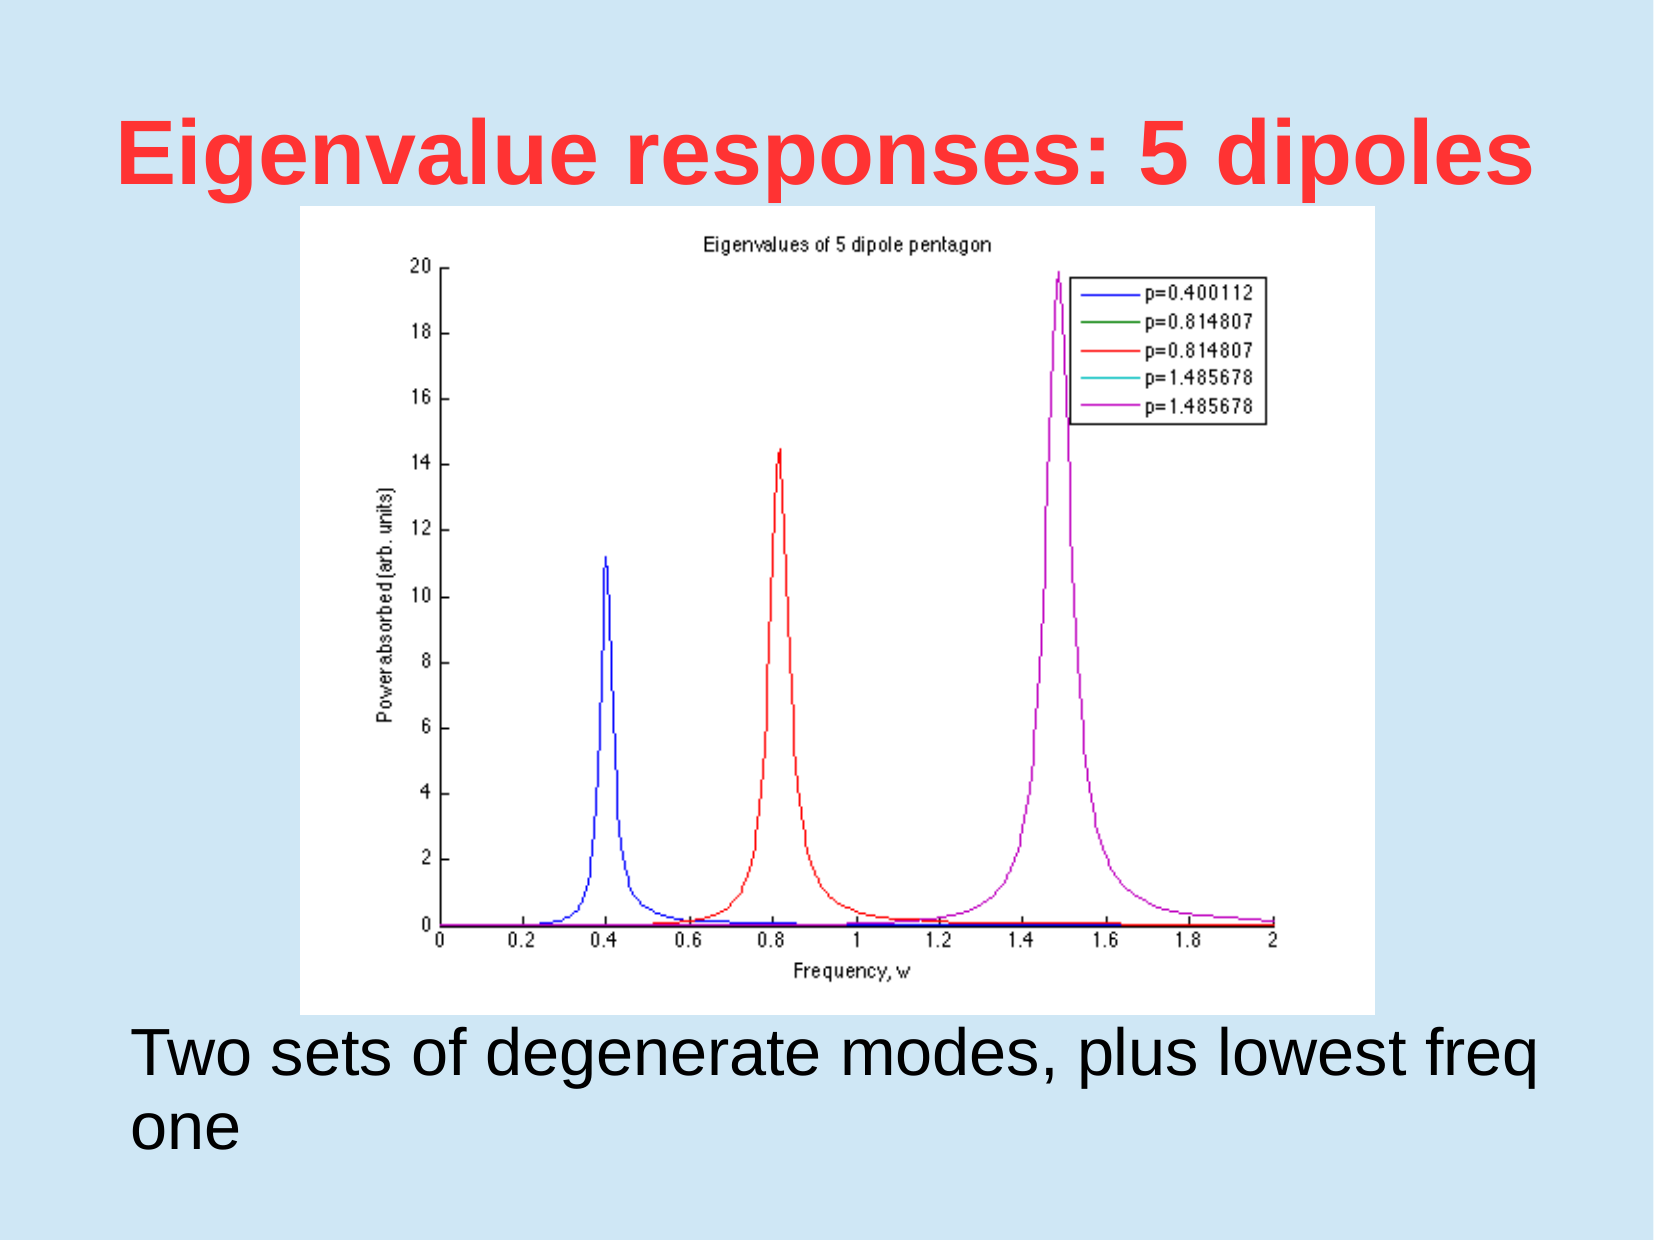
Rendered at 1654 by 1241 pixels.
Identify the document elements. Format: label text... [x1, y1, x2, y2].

list Two sets of degenerate modes, plus lowest freq one [59, 1014, 1548, 1170]
picture [300, 206, 1375, 1015]
title Eigenvalue responses: 5 dipoles [82, 49, 1571, 257]
